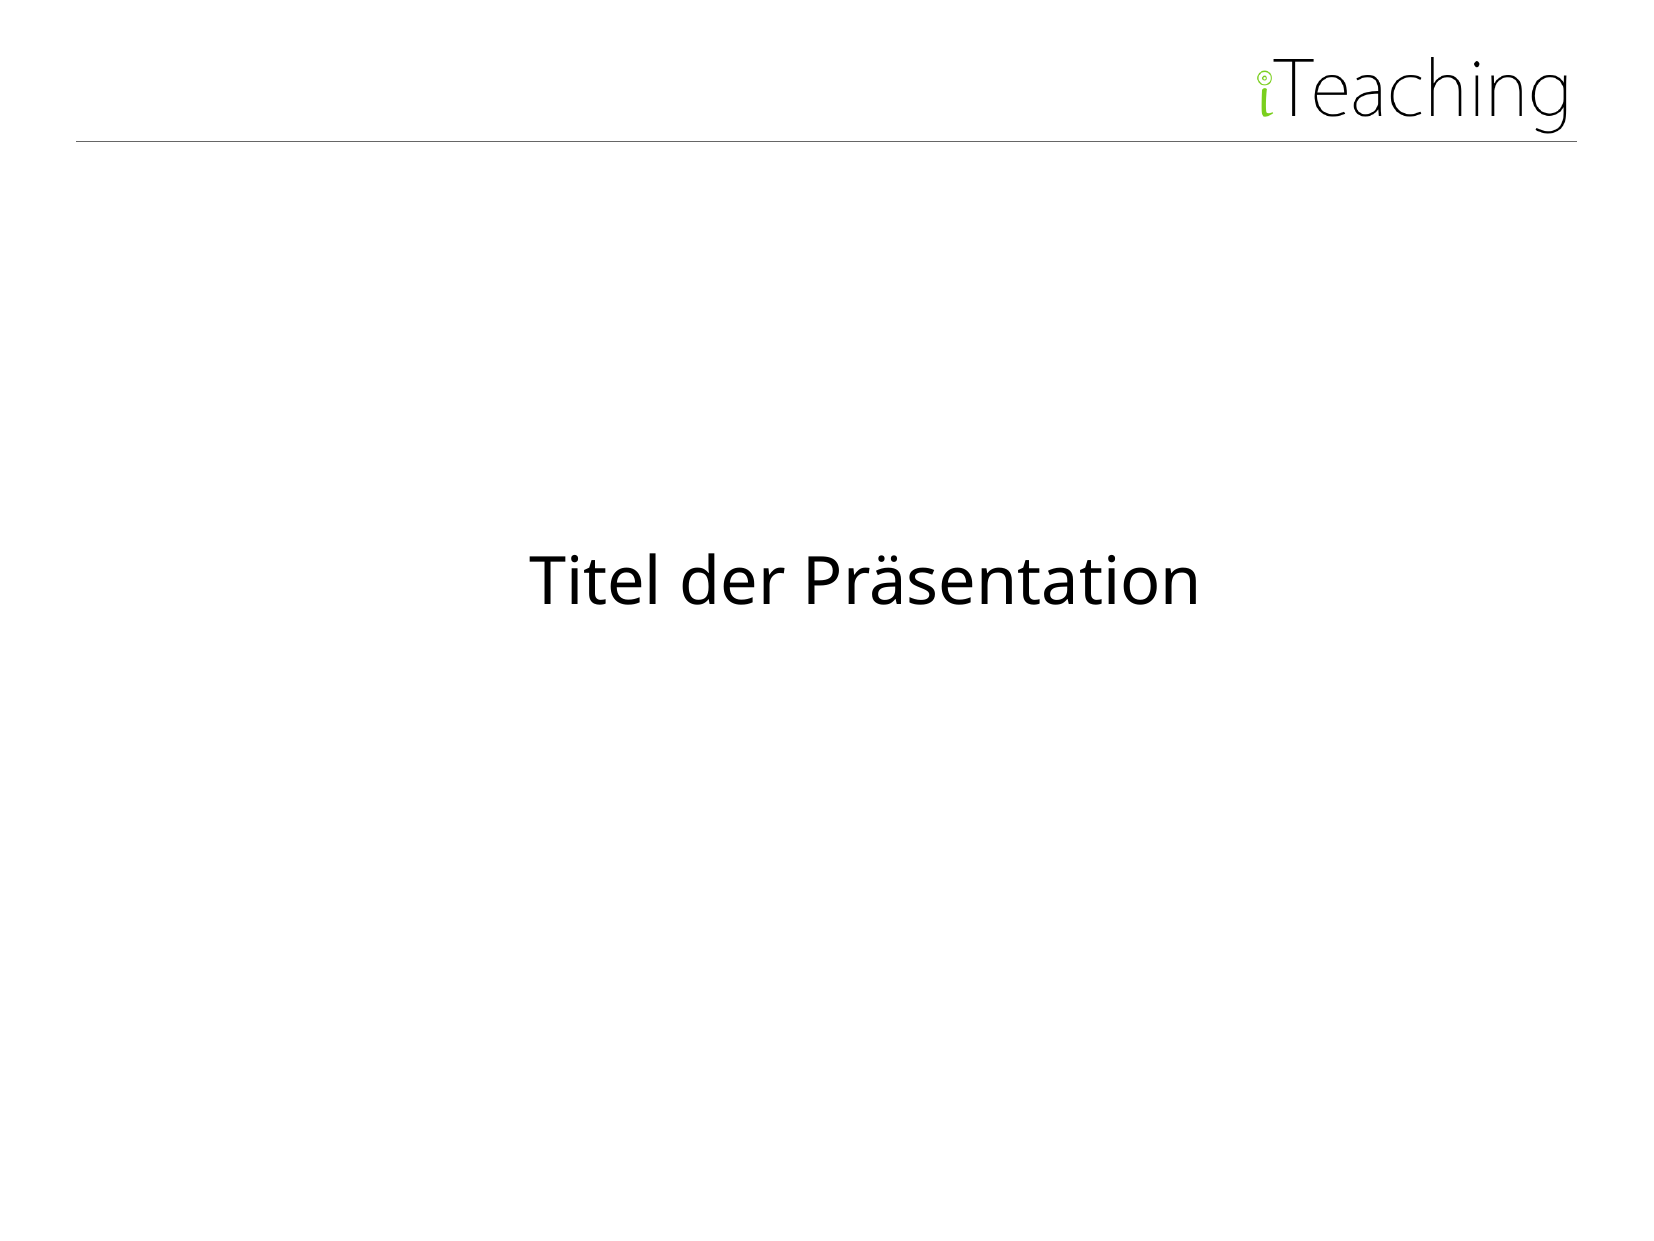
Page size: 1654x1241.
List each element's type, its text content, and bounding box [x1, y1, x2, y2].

subtitle Titel der Präsentation [437, 283, 1296, 875]
picture [1250, 47, 1577, 140]
